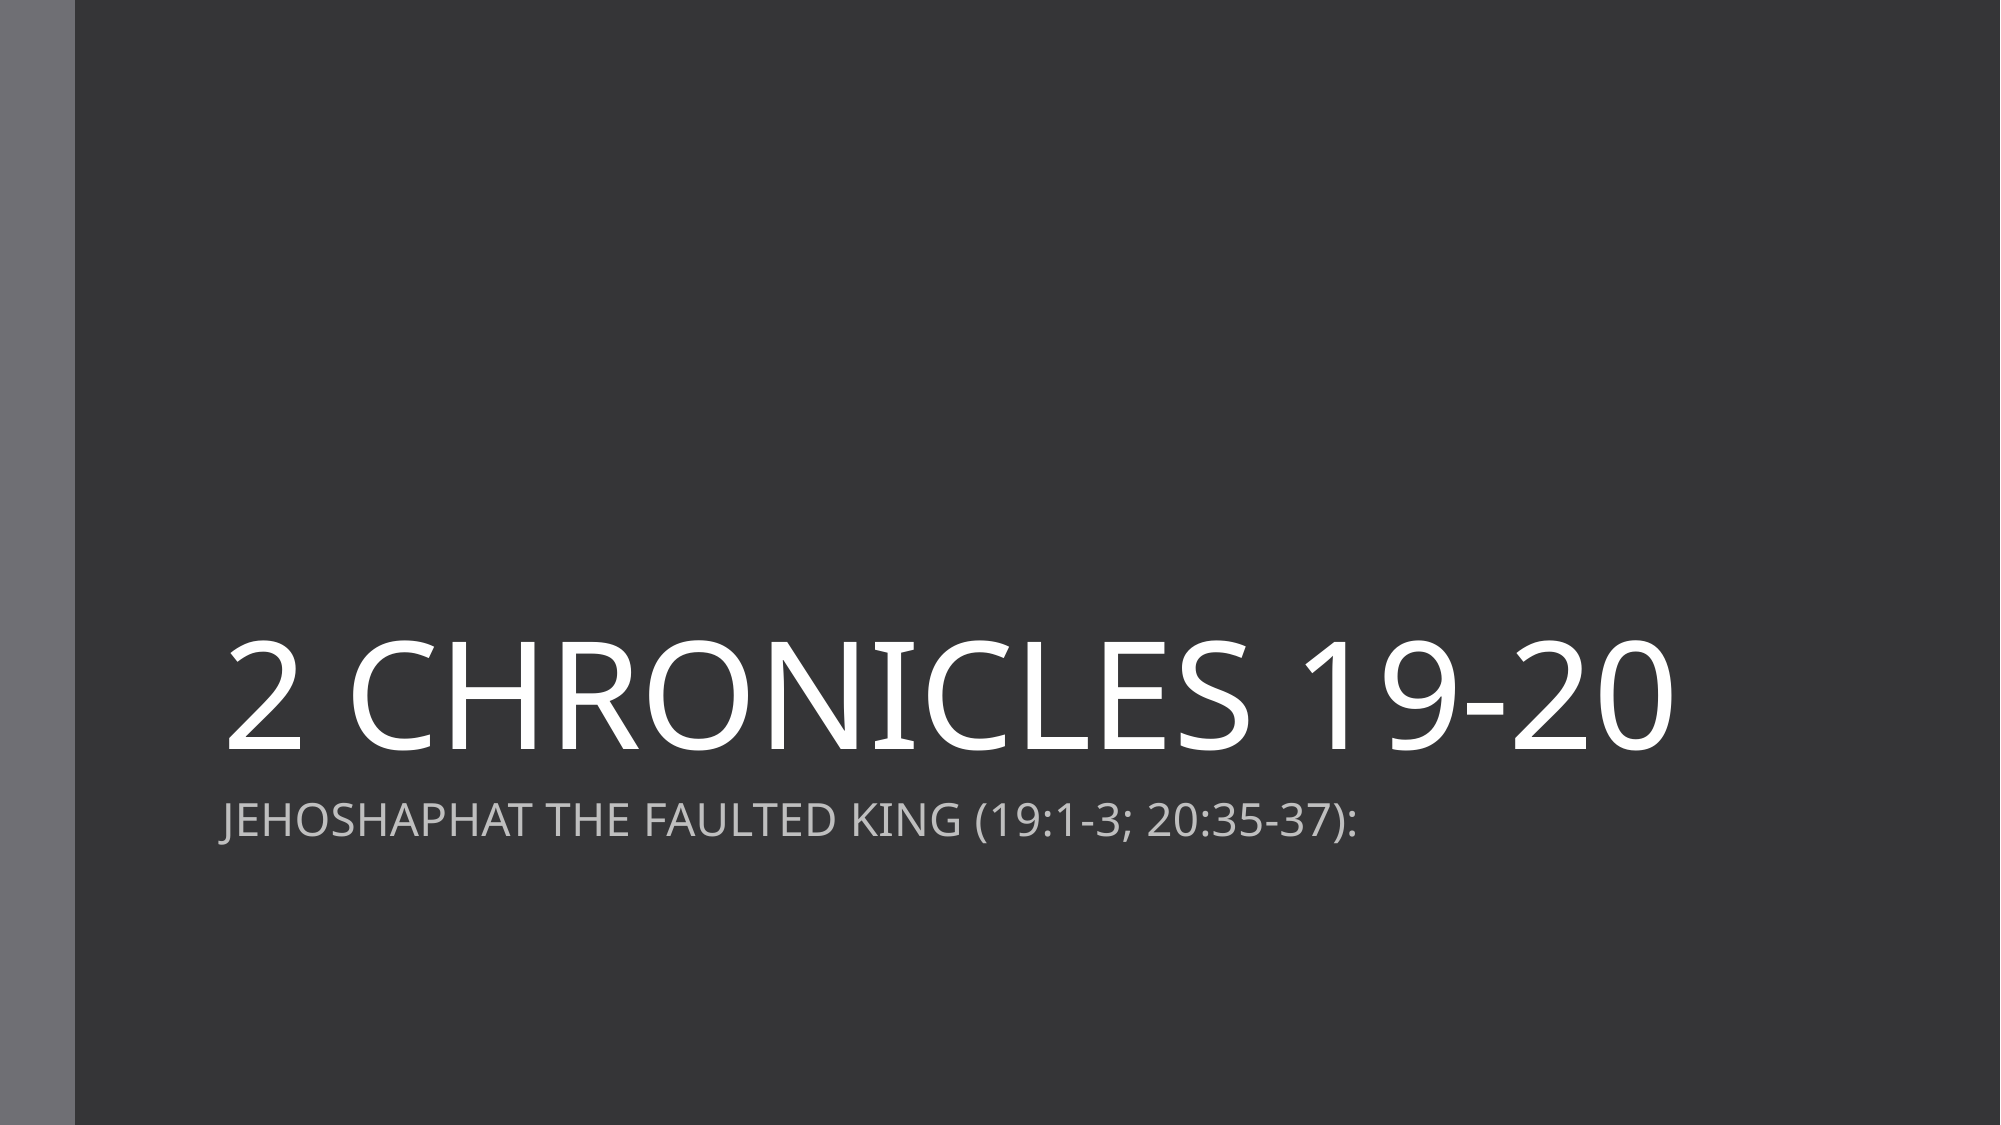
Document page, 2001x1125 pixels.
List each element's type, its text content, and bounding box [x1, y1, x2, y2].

title 2 CHRONICLES 19-20 [206, 124, 1752, 787]
subtitle JEHOSHAPHAT THE FAULTED KING (19:1-3; 20:35-37): [206, 787, 1752, 1066]
